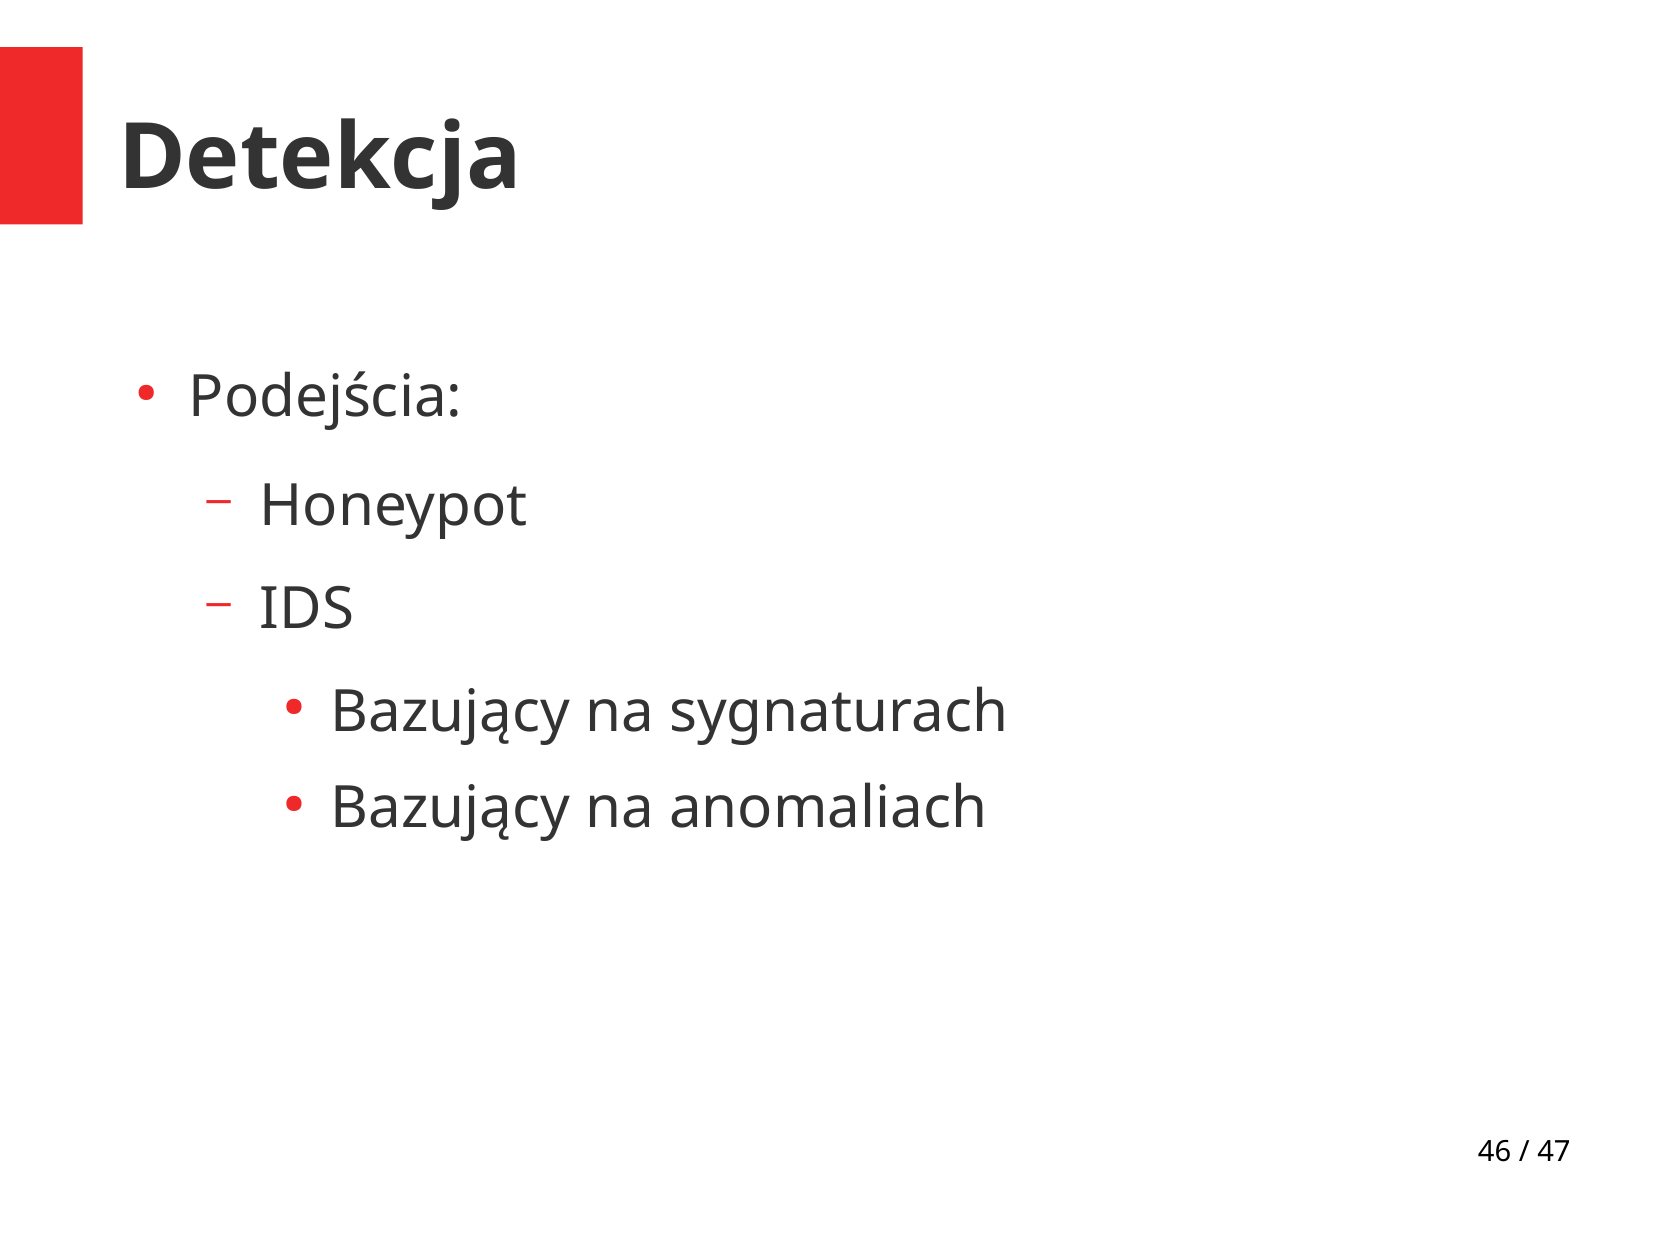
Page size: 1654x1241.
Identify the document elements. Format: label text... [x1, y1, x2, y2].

list Podejścia: Honeypot IDS Bazujący na sygnaturach Bazujący na anomaliach [118, 354, 1536, 1074]
title Detekcja [118, 49, 1571, 257]
